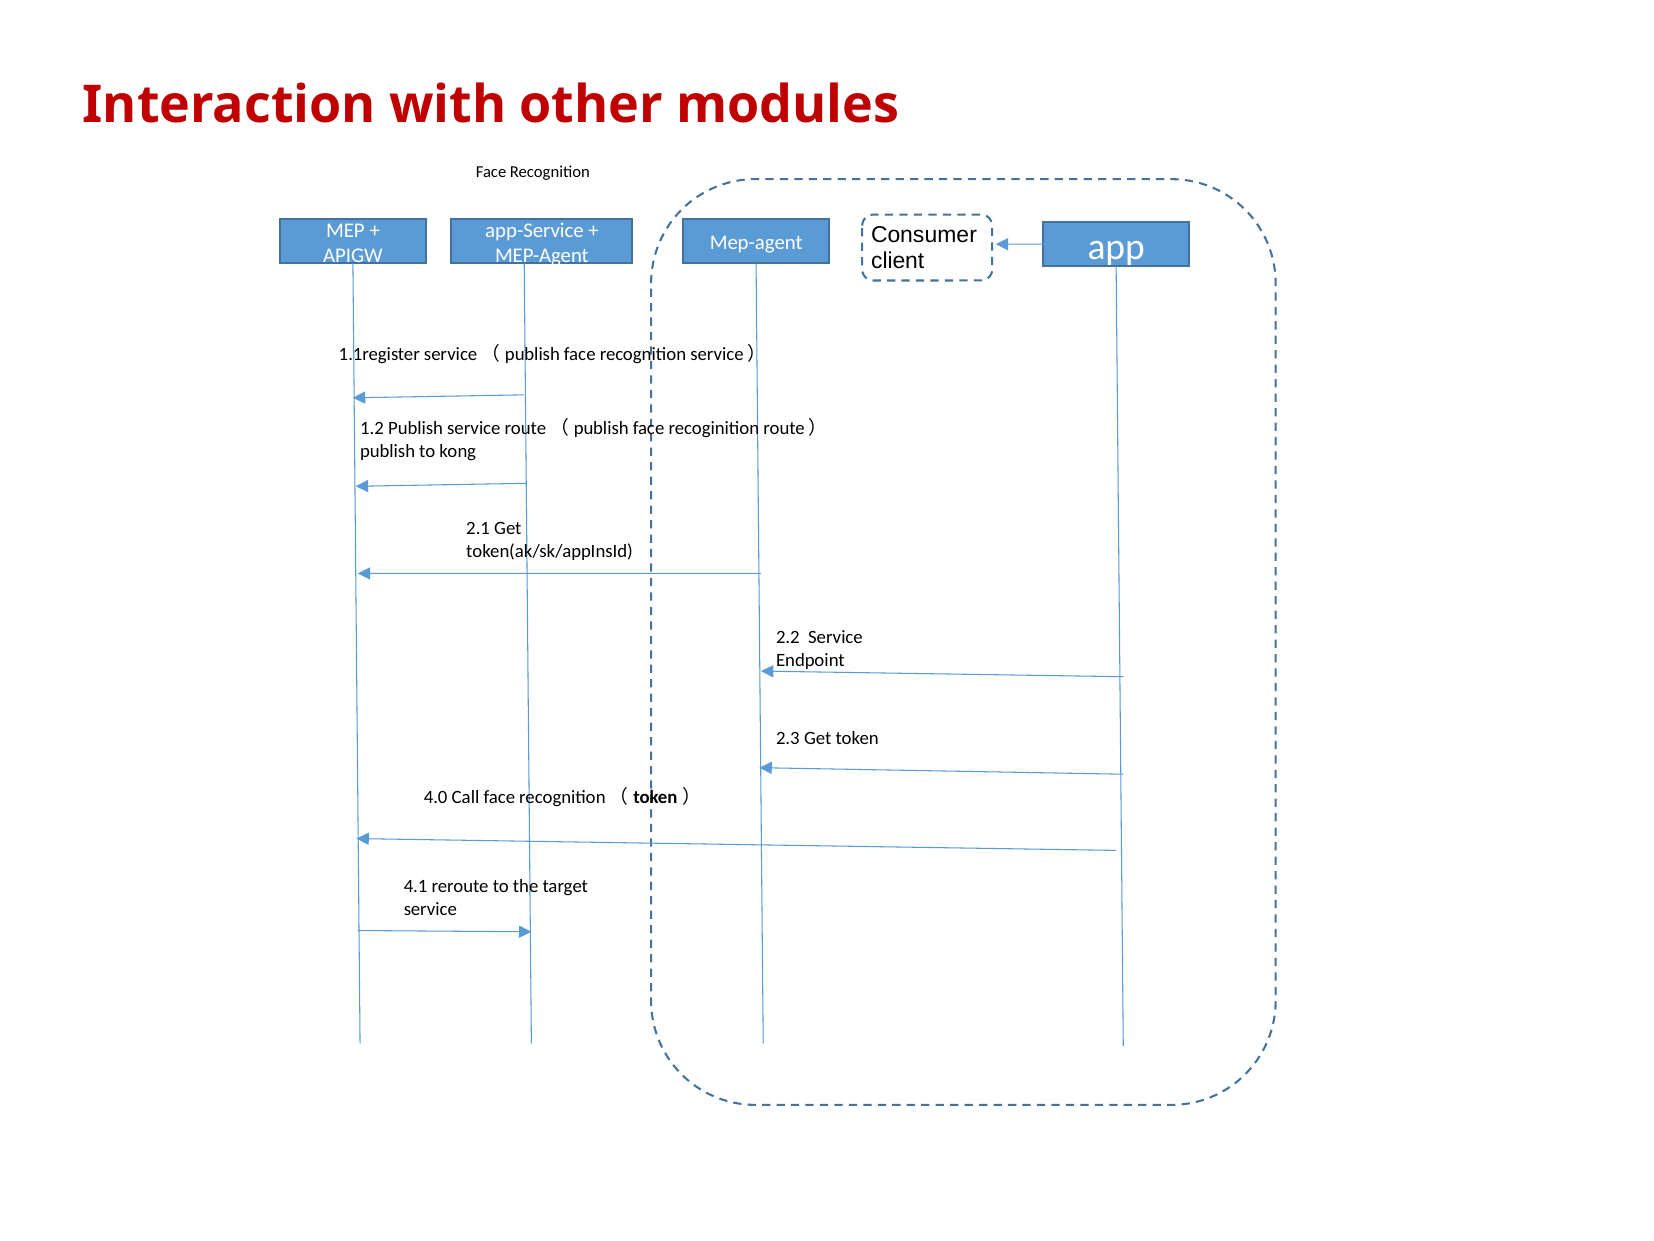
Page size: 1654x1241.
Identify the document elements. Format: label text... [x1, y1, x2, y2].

text_box 1.1register service（publish face recognition service） [323, 334, 817, 372]
text_box Interaction with other modules [82, 24, 1606, 179]
text_box 2.3 Get token [761, 718, 939, 756]
text_box 2.2 Service Endpoint [761, 617, 939, 678]
text_box app [1043, 222, 1189, 267]
text_box app-Service + MEP-Agent [451, 219, 633, 264]
text_box Mep-agent [683, 219, 829, 264]
text_box Consumer client [856, 214, 1004, 281]
text_box 4.0 Call face recognition（token） [409, 777, 746, 816]
text_box MEP + APIGW [280, 219, 426, 264]
text_box 4.1 reroute to the target service [388, 866, 647, 927]
text_box Face Recognition [448, 153, 618, 189]
text_box 1.2 Publish service route（publish face recoginition route） publish to kong [345, 408, 853, 469]
text_box 2.1 Get token(ak/sk/appInsId) [451, 508, 691, 569]
